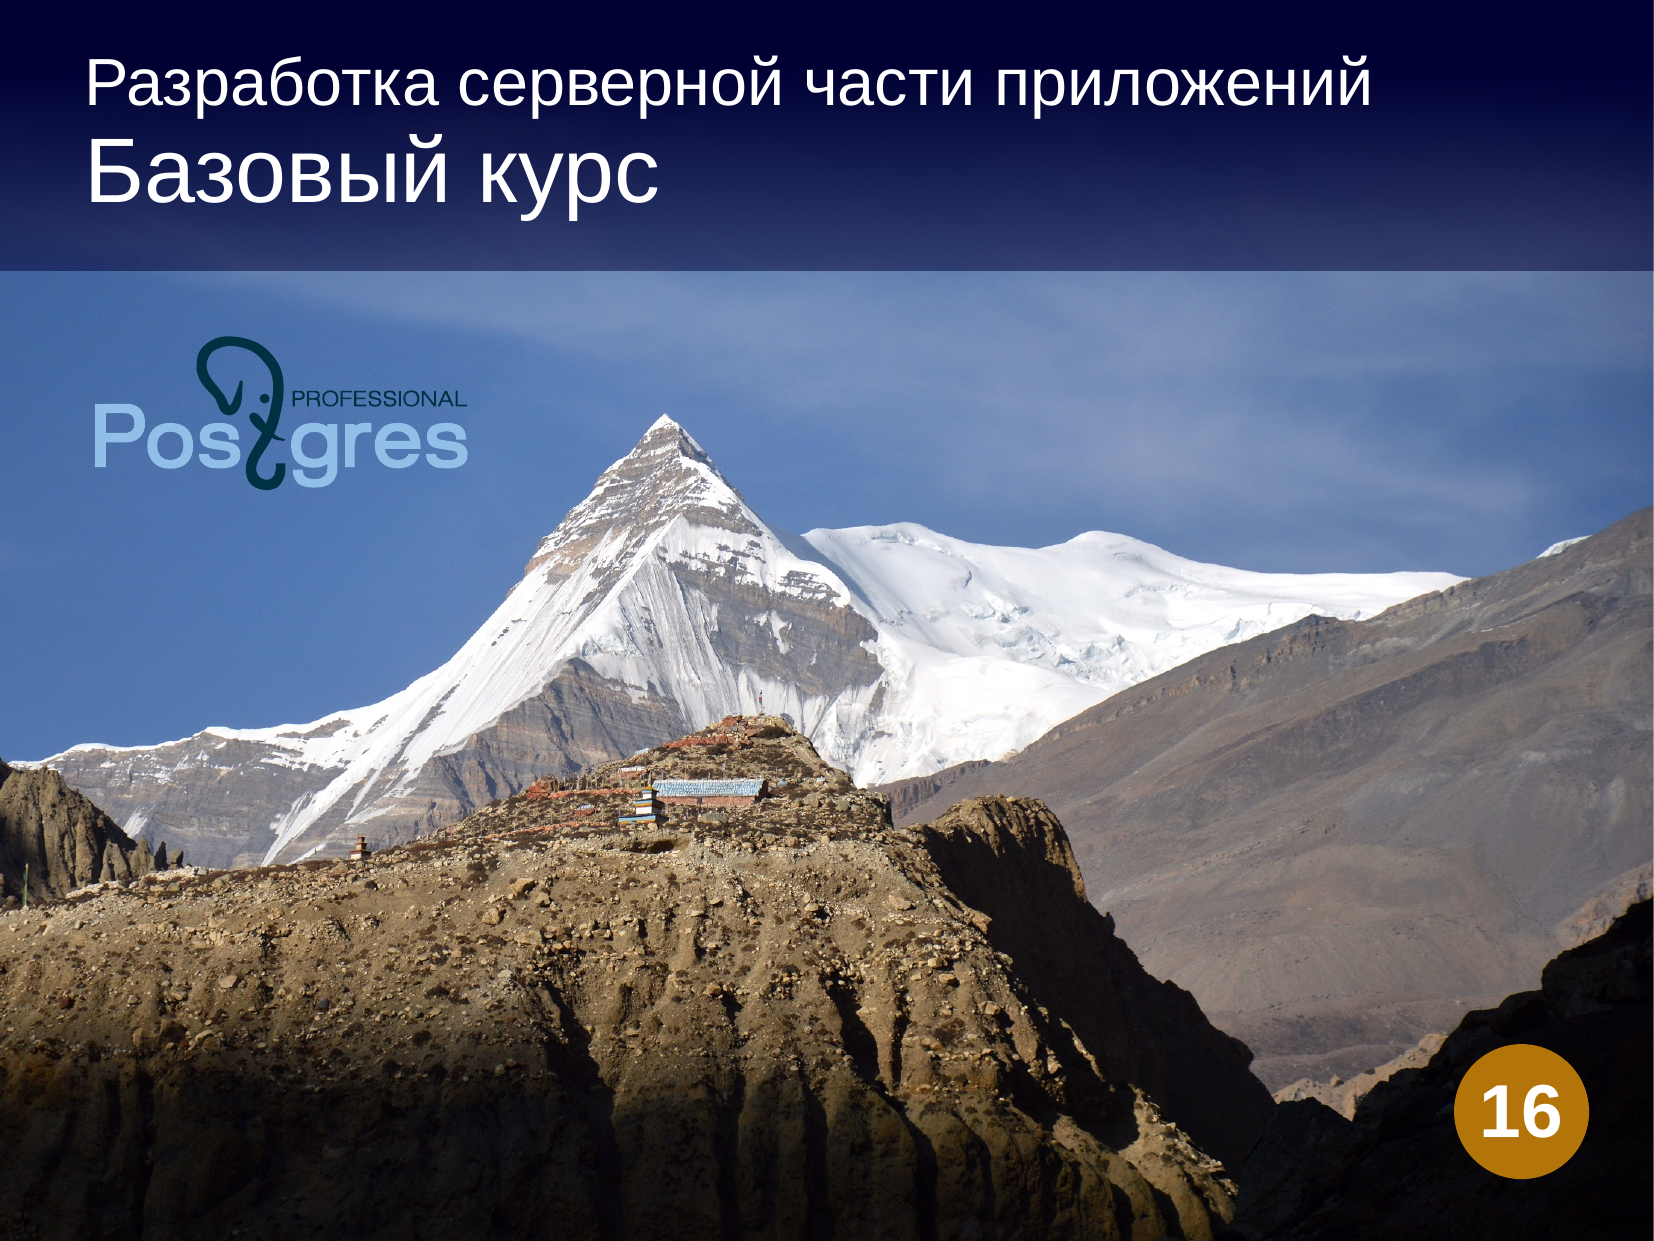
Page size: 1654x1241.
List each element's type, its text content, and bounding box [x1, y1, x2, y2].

picture [0, 271, 1654, 1241]
text_box 16 [1454, 1044, 1590, 1180]
title Разработка серверной части приложений Базовый курс [84, 44, 1636, 251]
